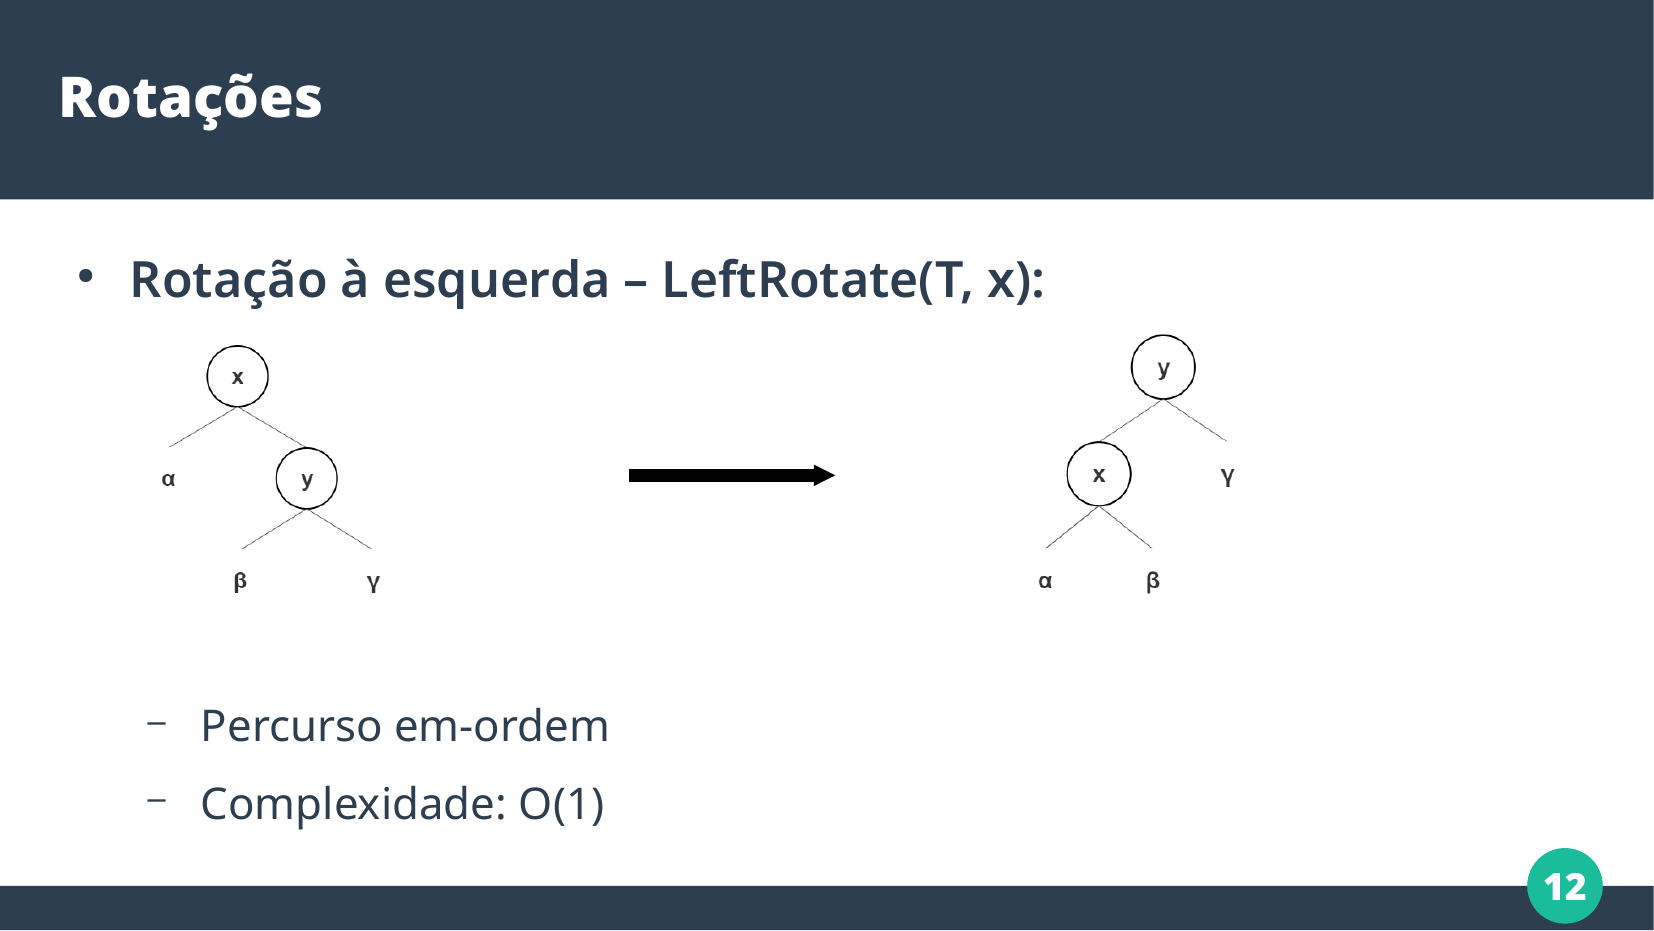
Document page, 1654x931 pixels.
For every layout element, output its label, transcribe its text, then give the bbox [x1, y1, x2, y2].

picture [127, 335, 414, 621]
title Rotações [59, 37, 1595, 156]
picture [1002, 324, 1270, 665]
list Rotação à esquerda – LeftRotate(T, x): Percurso em-ordem Complexidade: O(1) [59, 243, 1595, 864]
